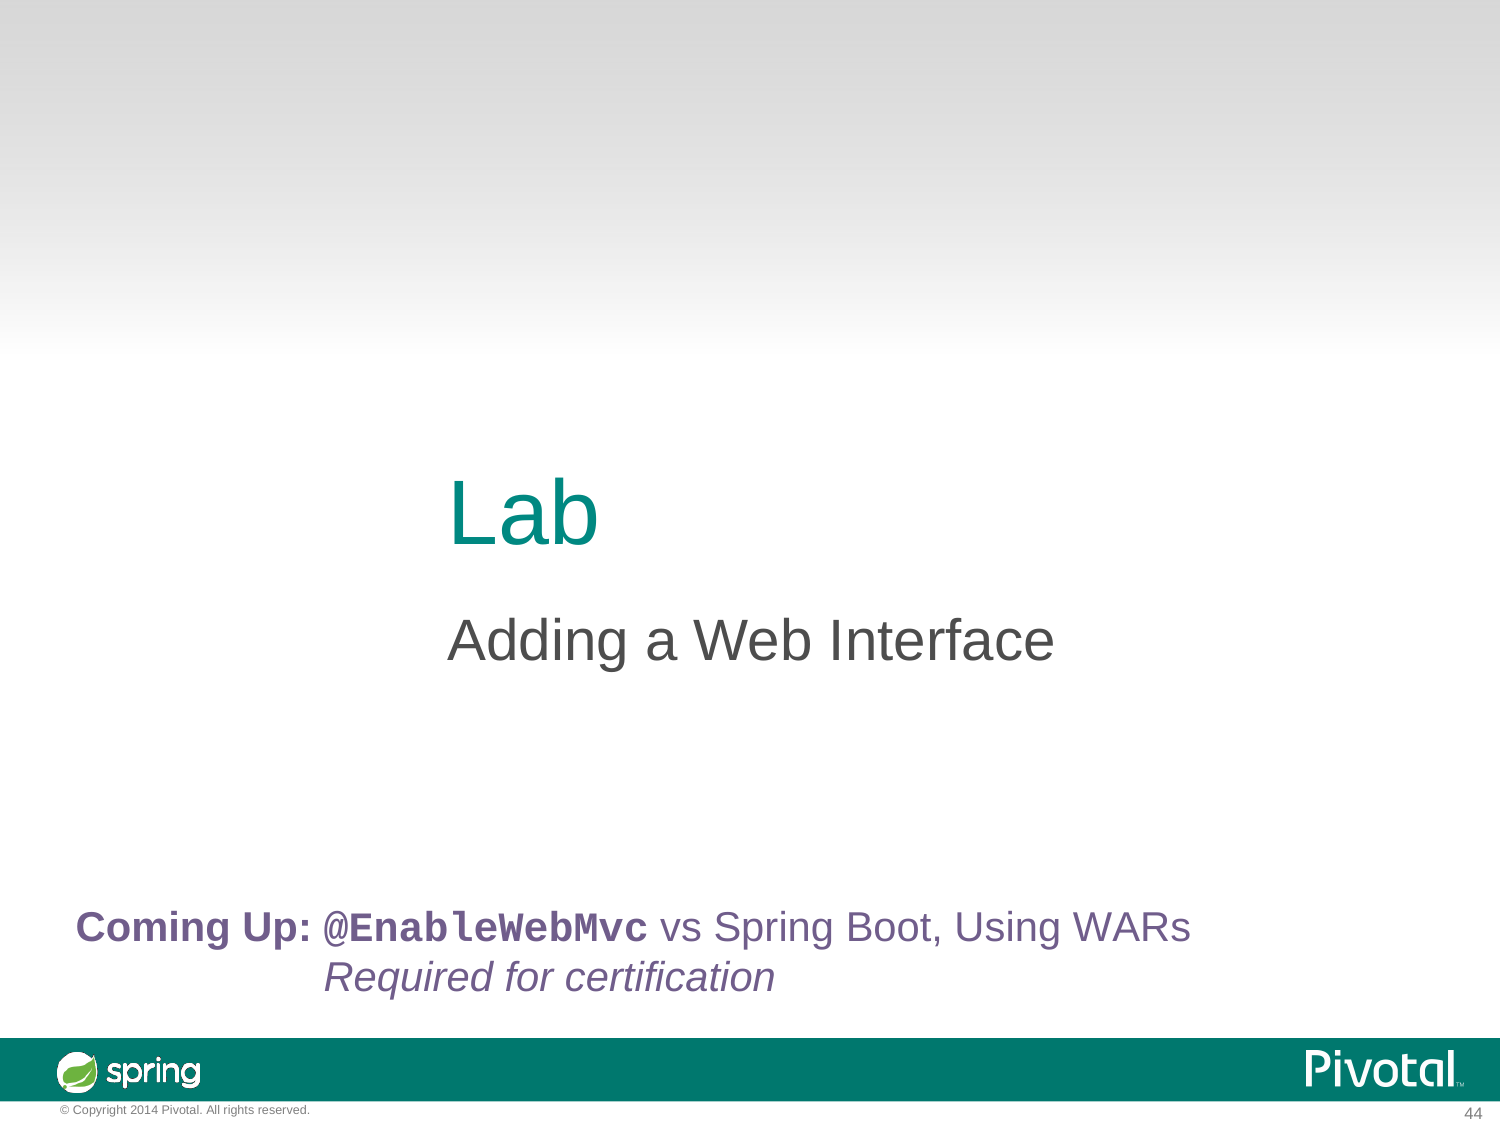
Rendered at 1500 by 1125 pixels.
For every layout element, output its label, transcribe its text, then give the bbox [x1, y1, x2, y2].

picture [32, 1041, 210, 1103]
picture [1306, 1050, 1464, 1087]
text_box Coming Up: @EnableWebMvc vs Spring Boot, Using WARs Required for certification [60, 892, 1393, 1008]
title Lab [447, 454, 1440, 565]
text_box Adding a Web Interface [447, 602, 1440, 914]
